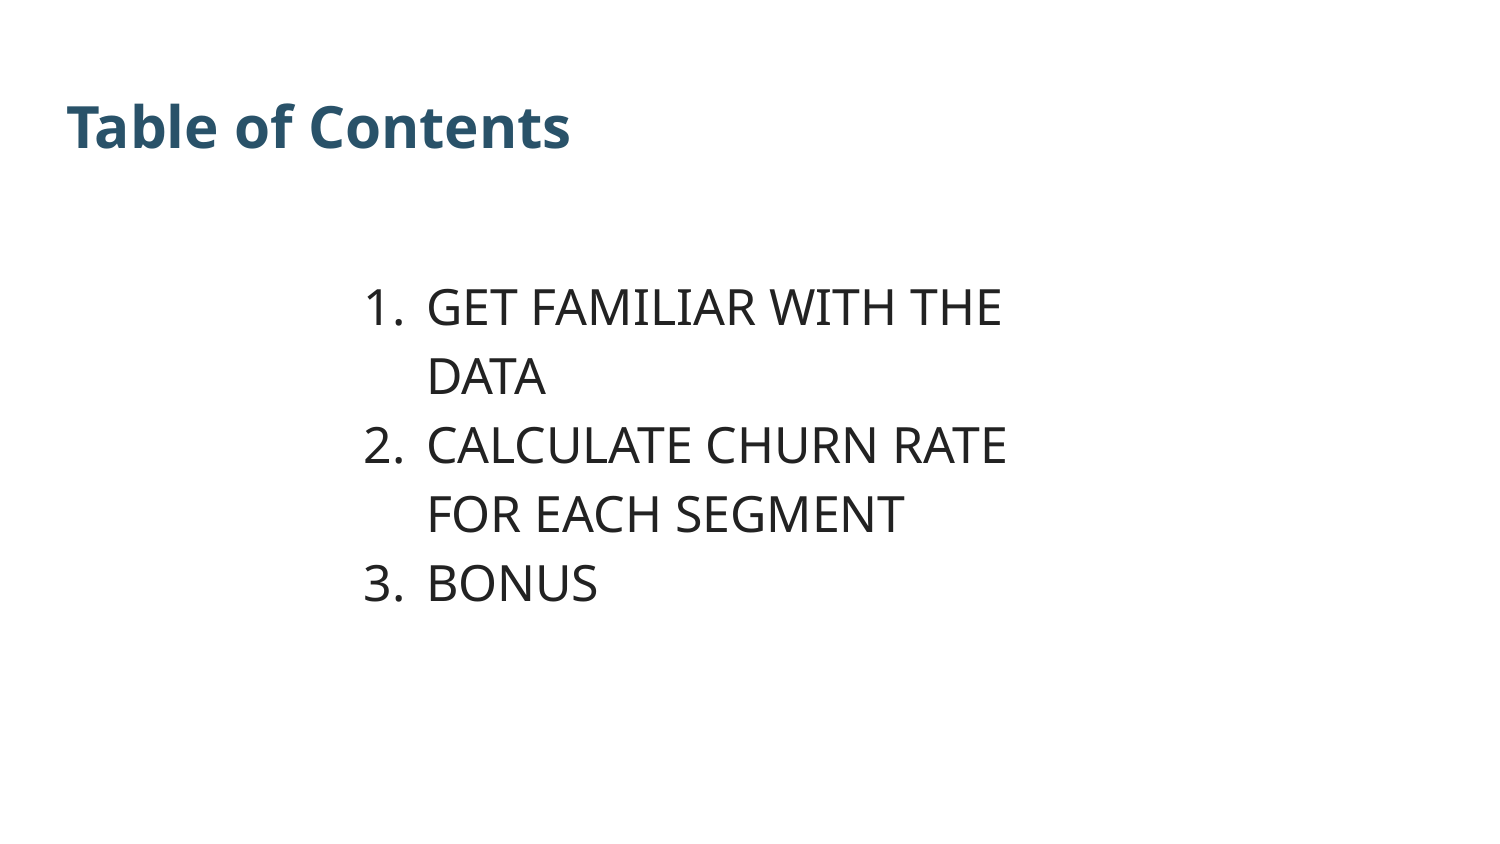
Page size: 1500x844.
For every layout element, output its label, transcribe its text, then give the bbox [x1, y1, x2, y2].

text_box GET FAMILIAR WITH THE DATA CALCULATE CHURN RATE FOR EACH SEGMENT BONUS [336, 248, 1066, 631]
title Table of Contents [51, 75, 1449, 169]
